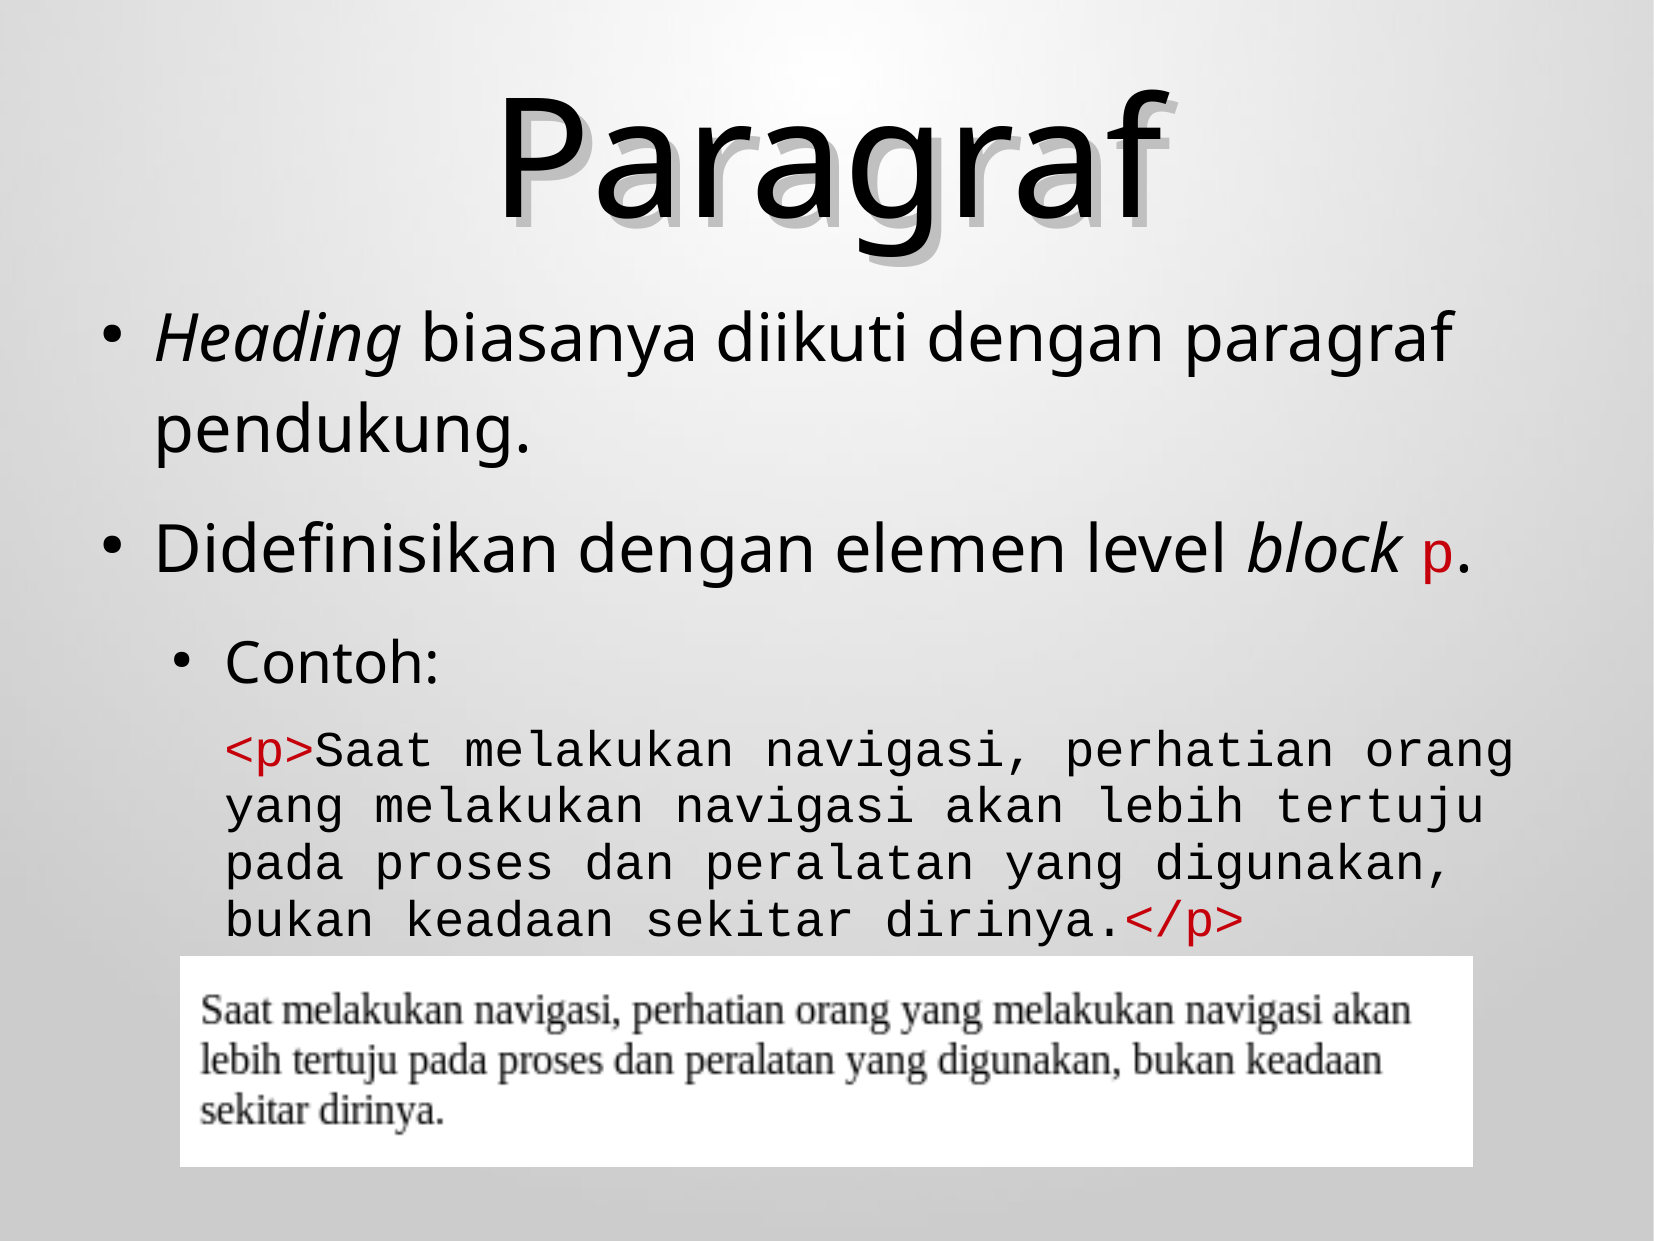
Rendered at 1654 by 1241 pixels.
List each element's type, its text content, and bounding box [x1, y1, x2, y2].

title Paragraf [82, 52, 1571, 254]
list Heading biasanya diikuti dengan paragraf pendukung. Didefinisikan dengan elemen level block p. Contoh: <p>Saat melakukan navigasi, perhatian orang yang melakukan navigasi akan lebih tertuju pada proses dan peralatan yang digunakan, bukan keadaan sekitar dirinya.</p> [82, 290, 1571, 1109]
picture [0, 0, 1654, 1241]
